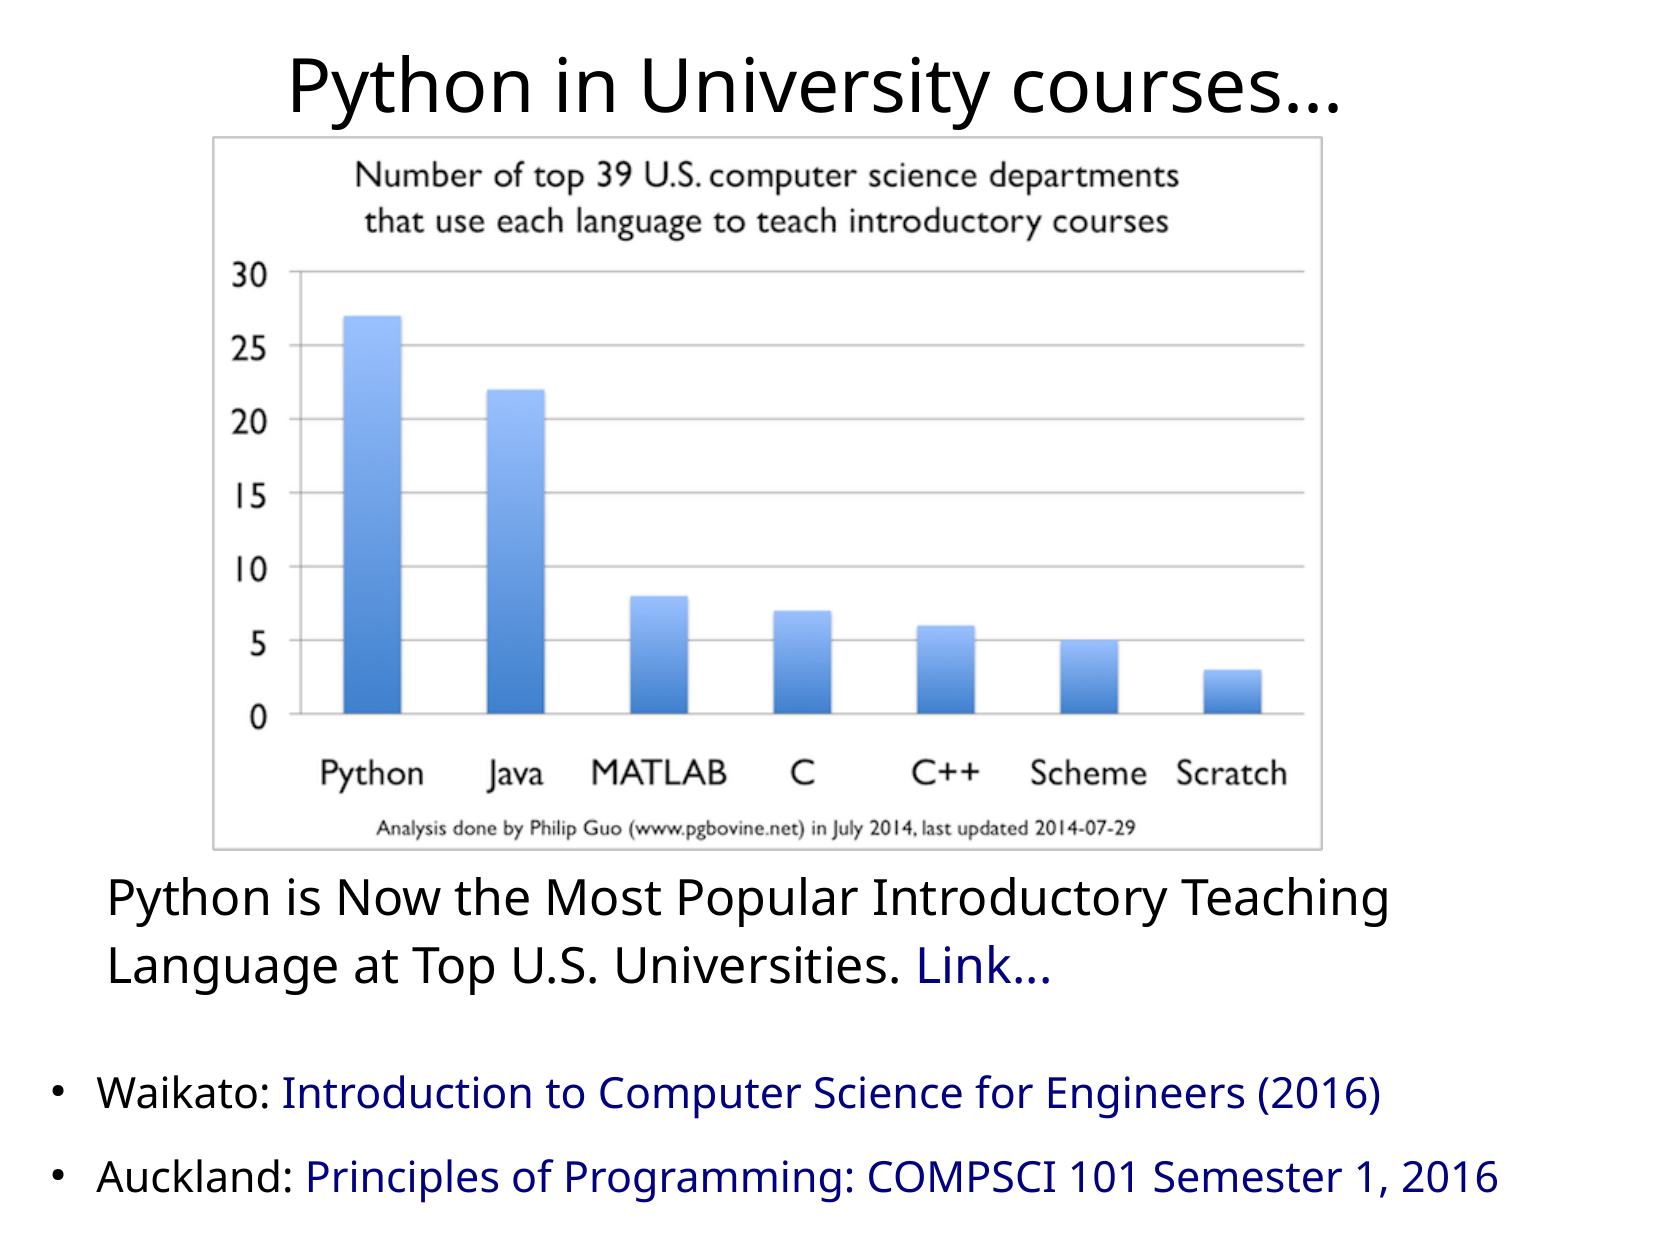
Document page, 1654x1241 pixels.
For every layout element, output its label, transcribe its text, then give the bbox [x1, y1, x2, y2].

list Waikato: Introduction to Computer Science for Engineers (2016) Auckland: Principles of Programming: COMPSCI 101 Semester 1, 2016 [35, 1062, 1619, 1241]
title Python in University courses... [70, 35, 1560, 130]
list Python is Now the Most Popular Introductory Teaching Language at Top U.S. Universities. Link... [35, 862, 1619, 1040]
picture [212, 136, 1323, 851]
